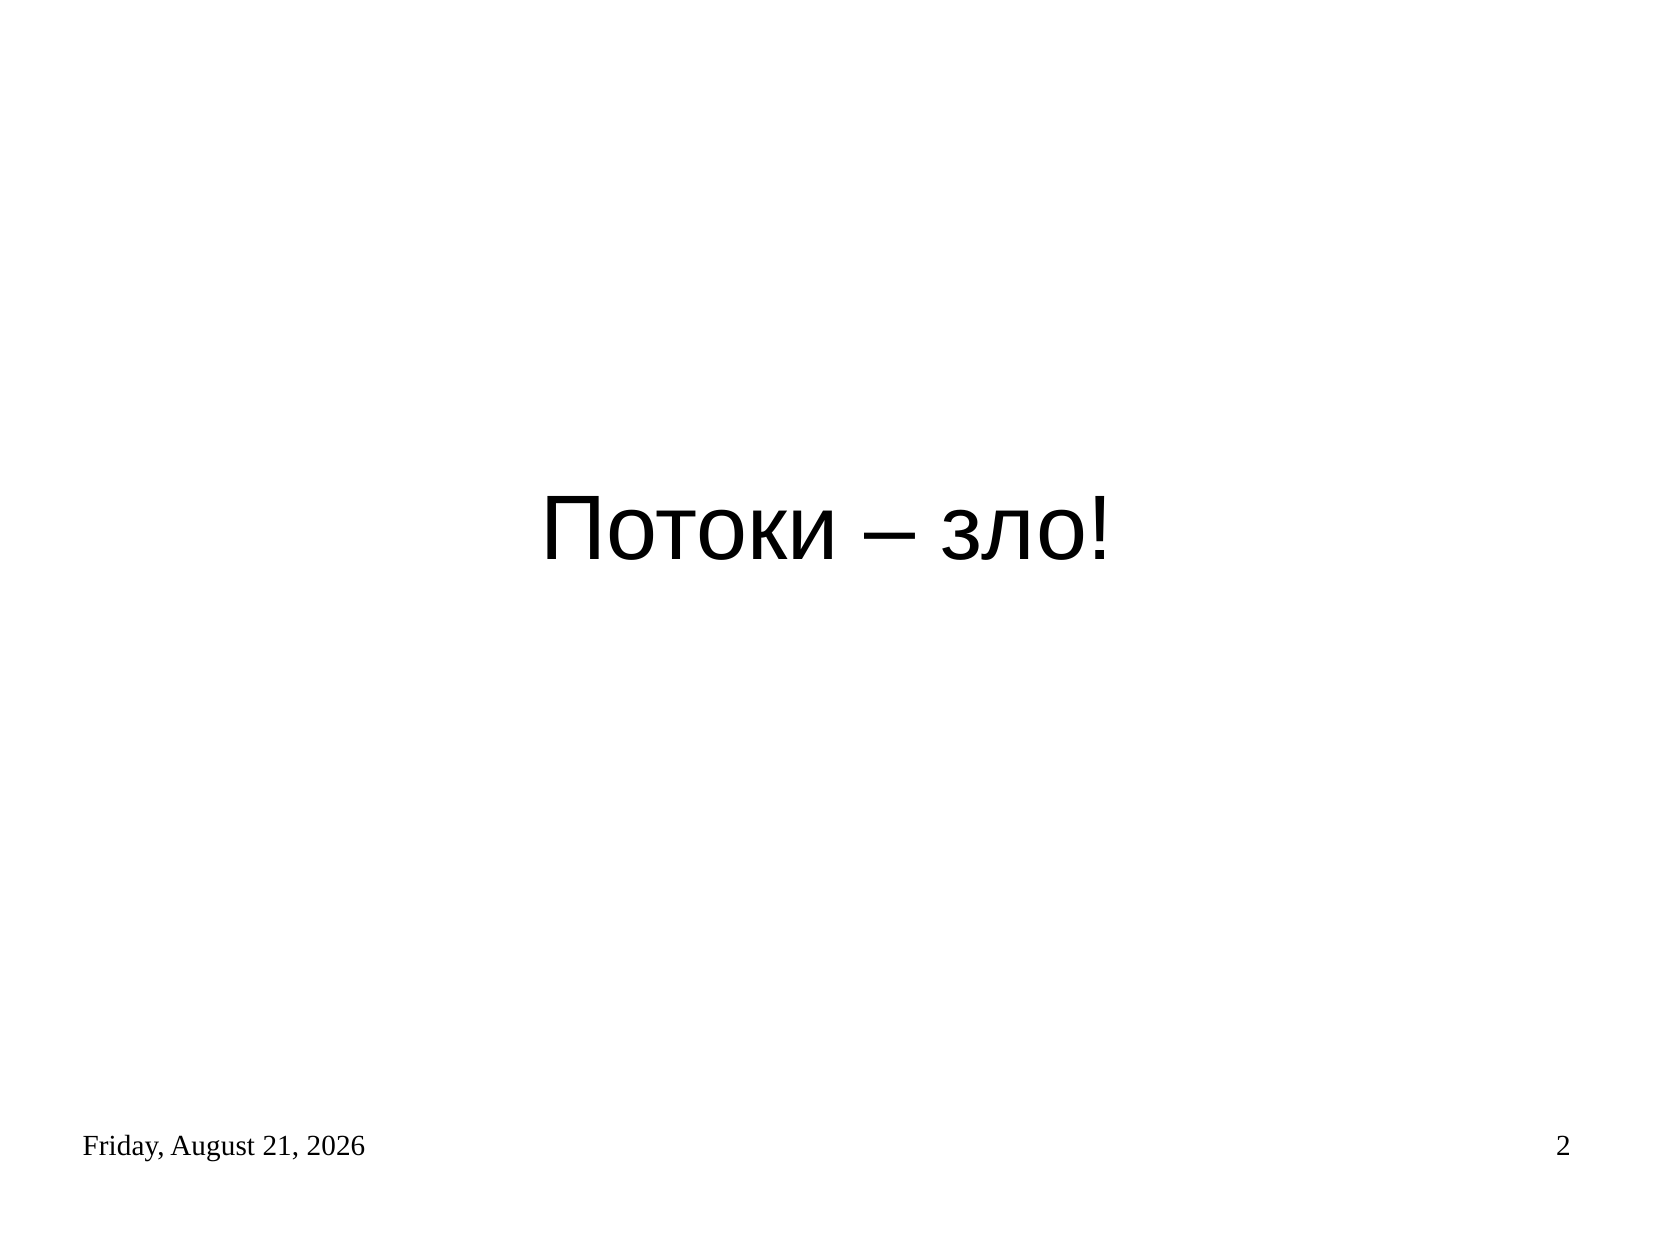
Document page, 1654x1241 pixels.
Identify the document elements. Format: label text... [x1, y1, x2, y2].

subtitle Потоки – зло! [82, 49, 1571, 1109]
